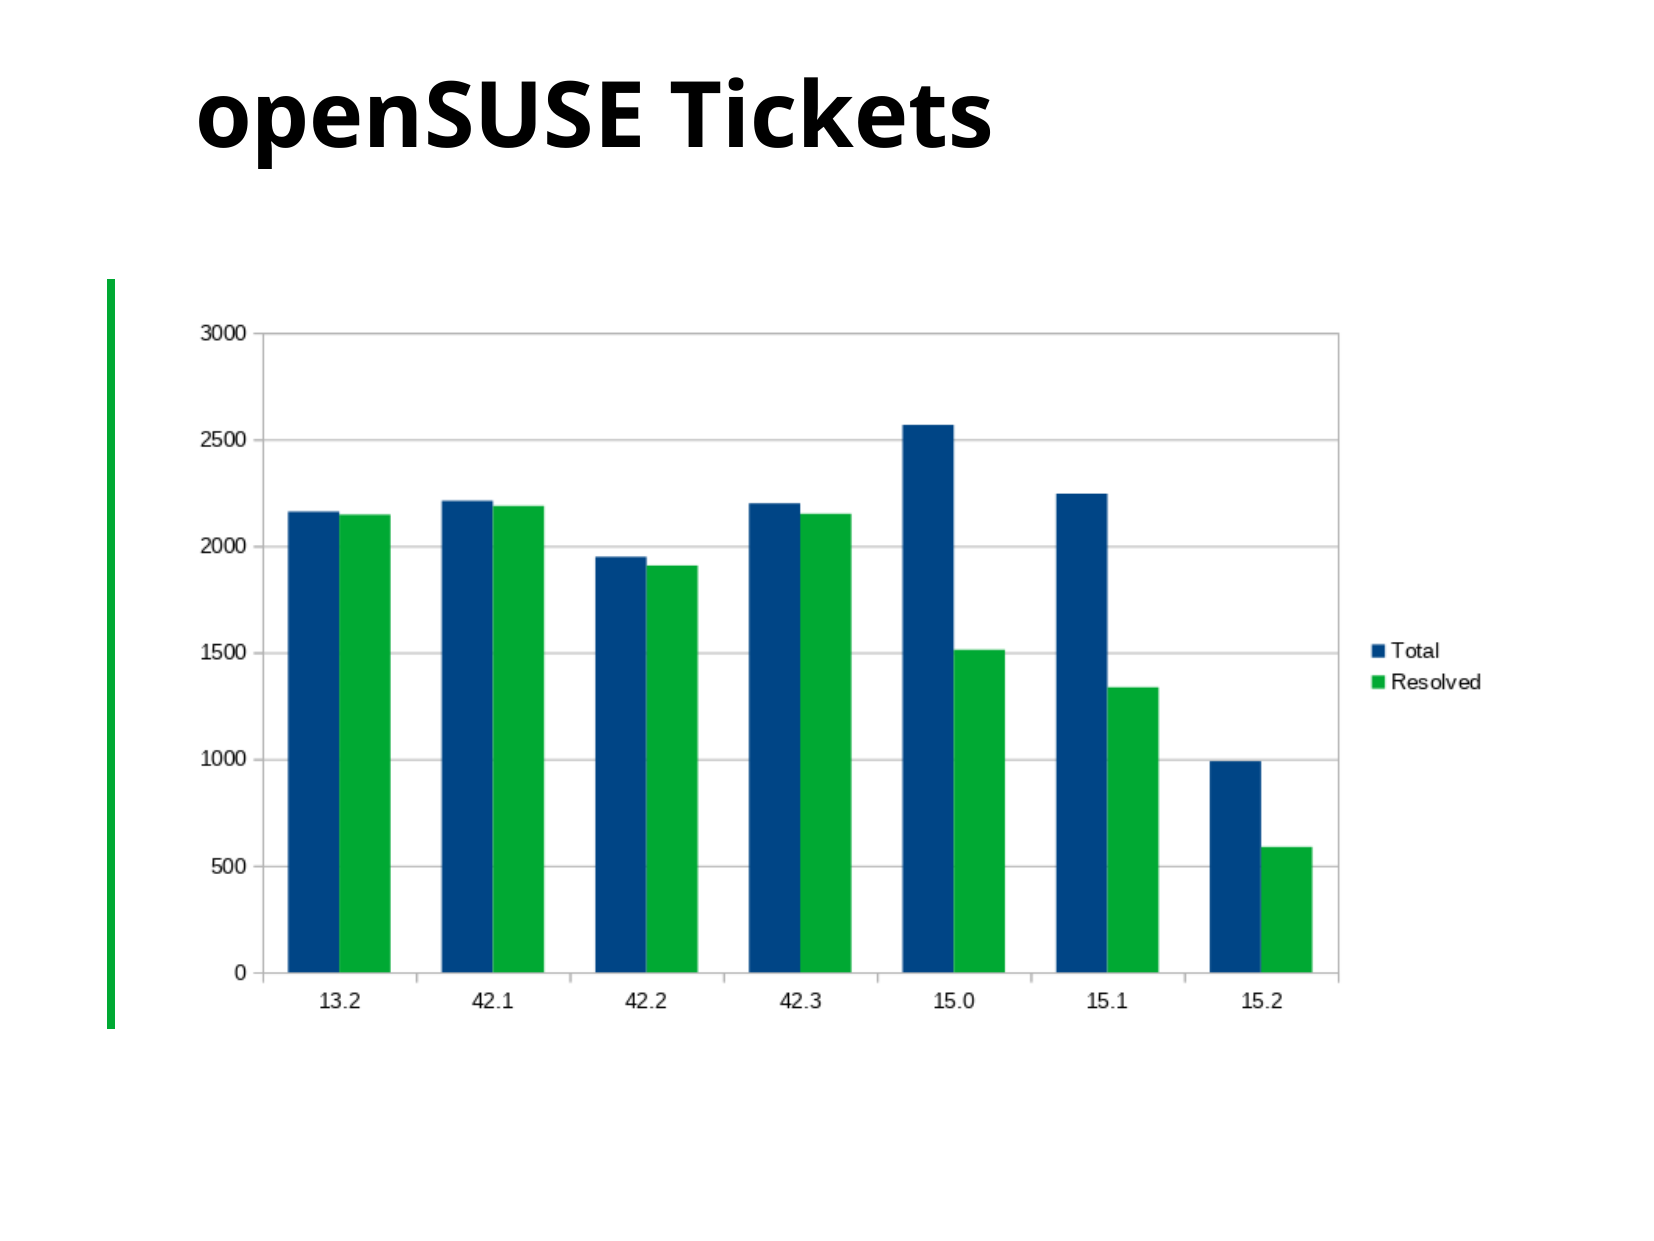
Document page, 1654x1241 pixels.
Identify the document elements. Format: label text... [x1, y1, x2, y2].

list [135, 290, 1621, 1010]
picture [180, 311, 1496, 1021]
title openSUSE Tickets [195, 8, 1621, 216]
